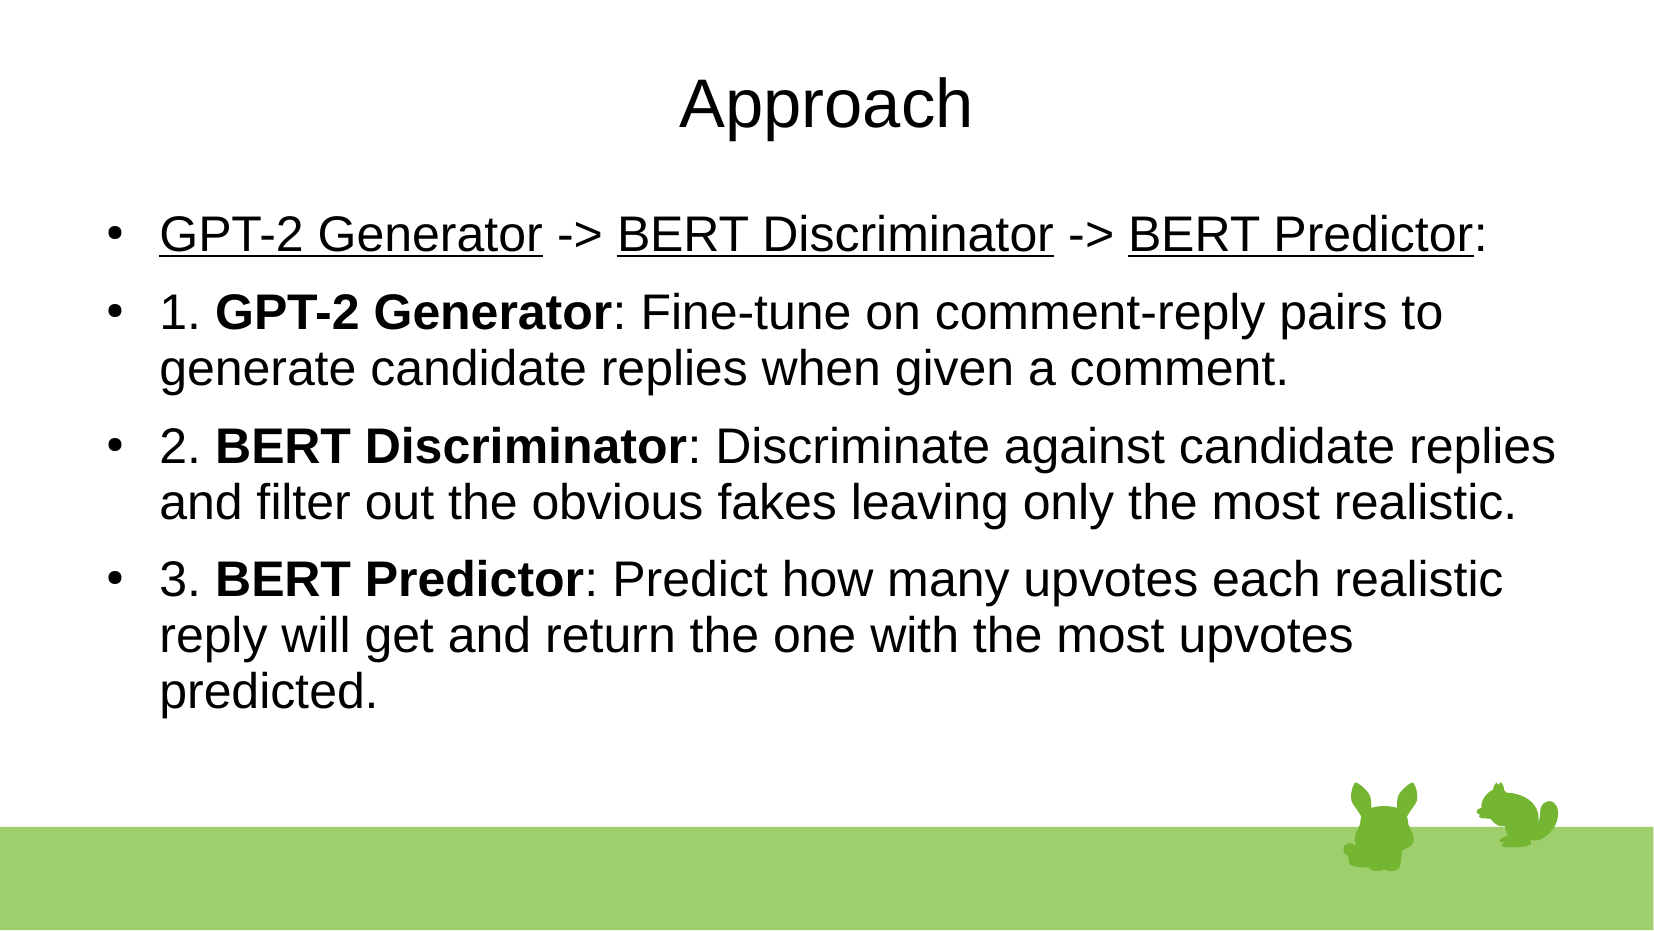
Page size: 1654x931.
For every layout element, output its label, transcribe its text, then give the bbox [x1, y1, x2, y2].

list GPT-2 Generator -> BERT Discriminator -> BERT Predictor: 1. GPT-2 Generator: Fine-tune on comment-reply pairs to generate candidate replies when given a comment. 2. BERT Discriminator: Discriminate against candidate replies and filter out the obvious fakes leaving only the most realistic. 3. BERT Predictor: Predict how many upvotes each realistic reply will get and return the one with the most upvotes predicted. [88, 206, 1565, 739]
title Approach [88, 29, 1565, 178]
